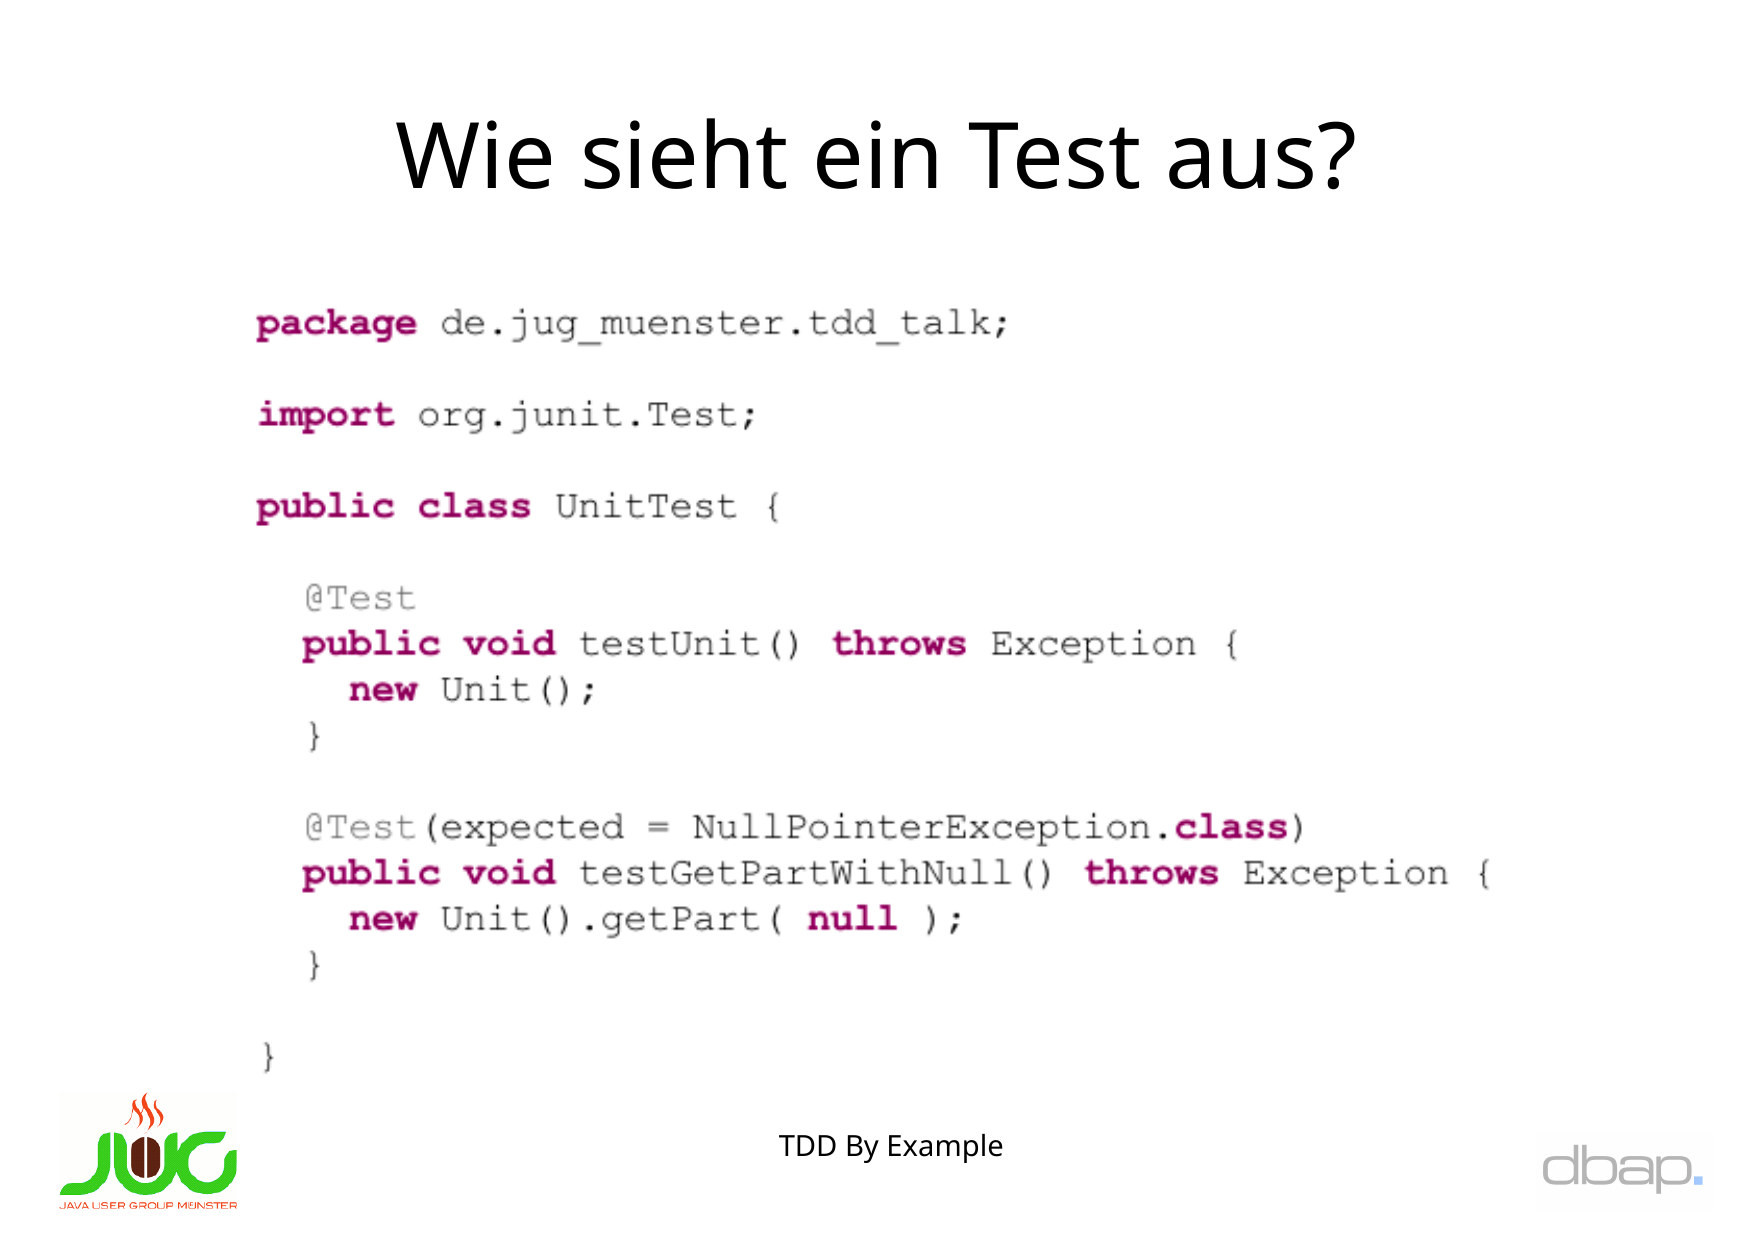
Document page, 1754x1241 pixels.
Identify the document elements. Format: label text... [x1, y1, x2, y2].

picture [59, 1092, 237, 1209]
title Wie sieht ein Test aus? [87, 49, 1667, 257]
picture [1535, 1133, 1713, 1211]
picture [251, 301, 1506, 1097]
